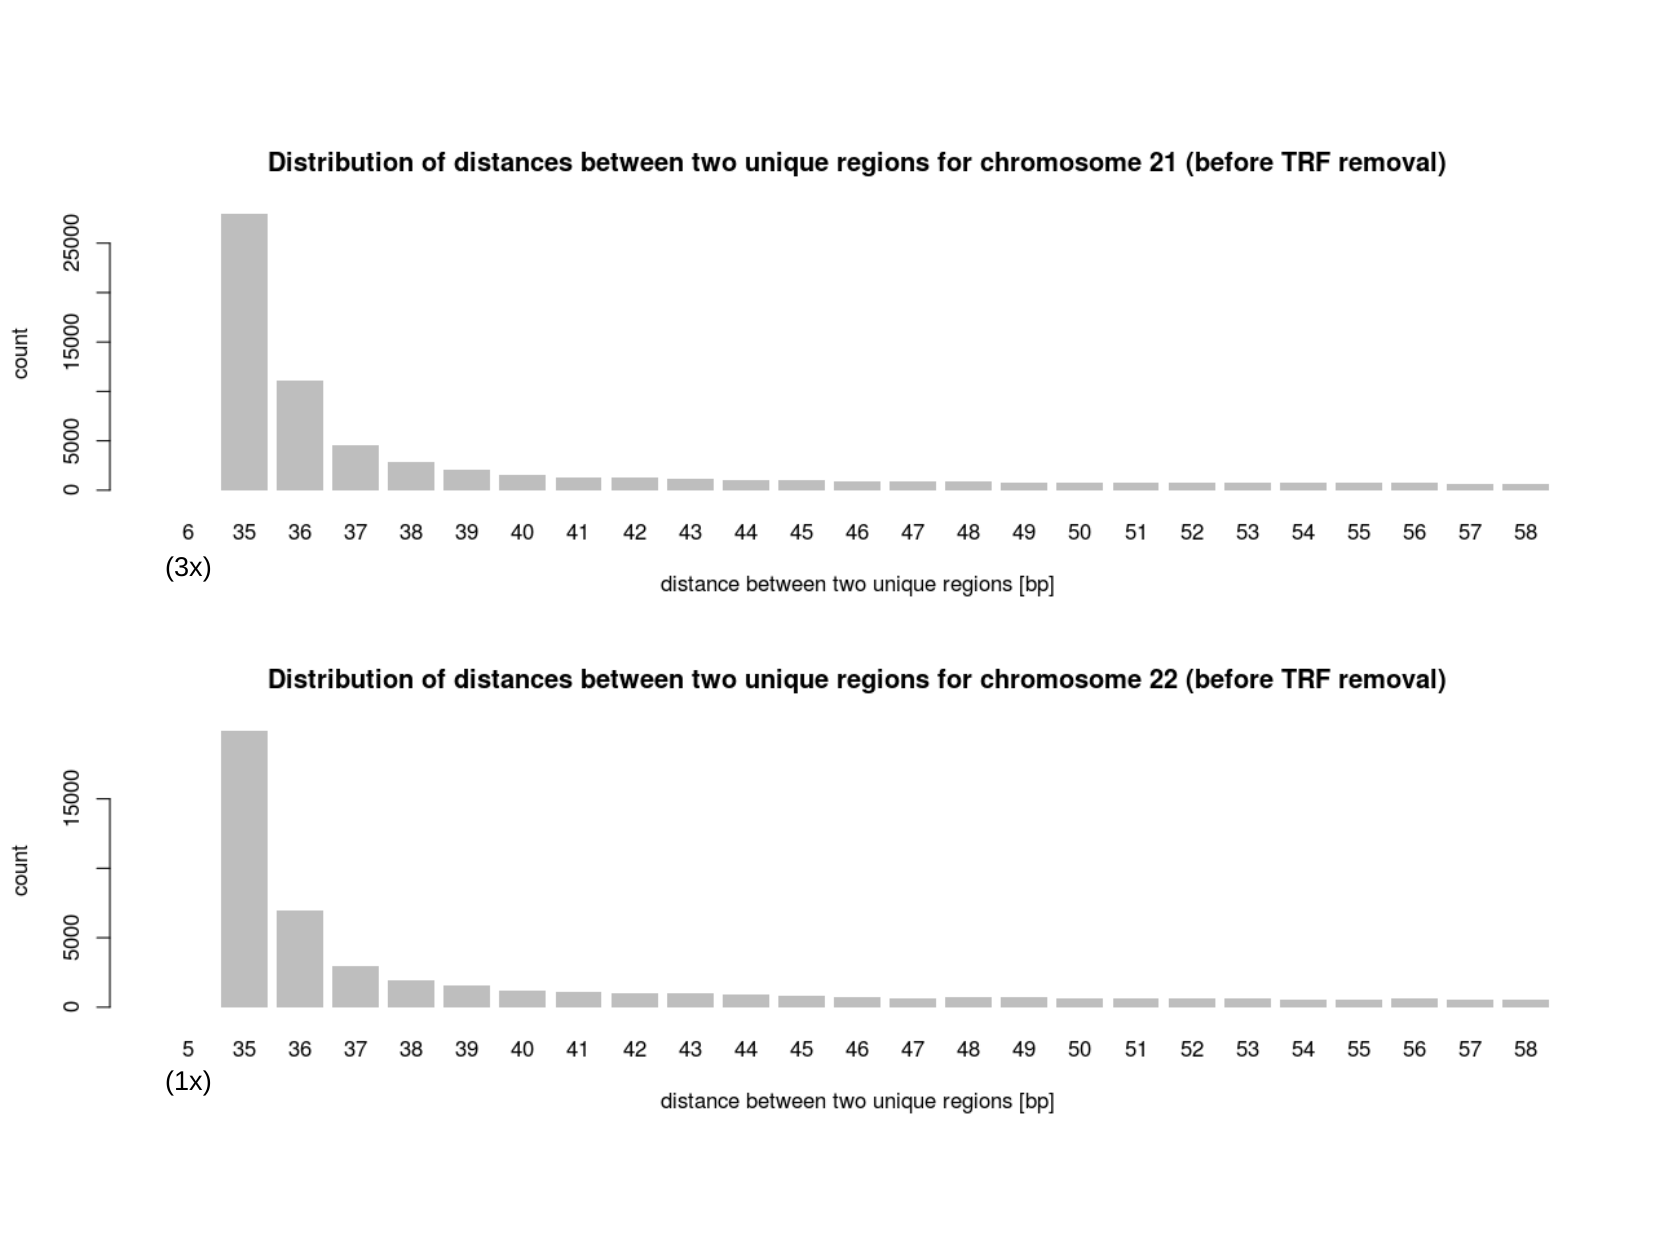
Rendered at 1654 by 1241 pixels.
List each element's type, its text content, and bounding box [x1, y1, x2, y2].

text_box (1x) [150, 1058, 227, 1104]
picture [4, 108, 1654, 1142]
text_box (3x) [150, 544, 227, 591]
